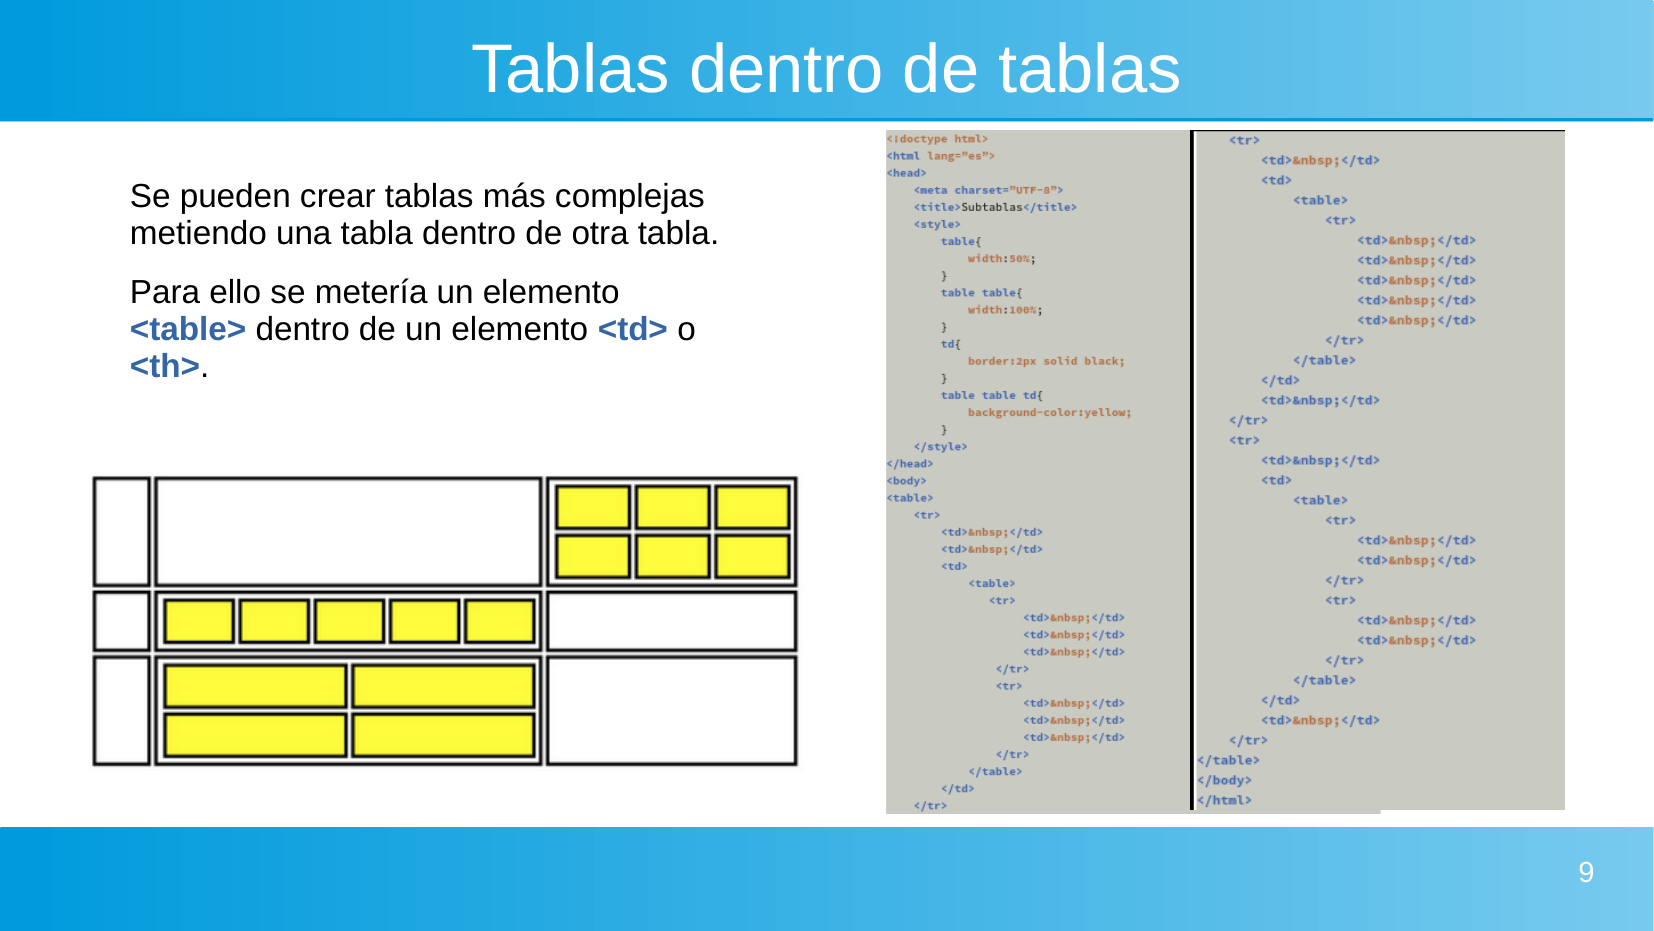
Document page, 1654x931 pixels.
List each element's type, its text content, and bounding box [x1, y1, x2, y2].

list Se pueden crear tablas más complejas metiendo una tabla dentro de otra tabla. Para ello se metería un elemento <table> dentro de un elemento <td> o <th>. [59, 177, 739, 473]
title Tablas dentro de tablas [59, 29, 1595, 108]
picture [885, 130, 1565, 814]
picture [88, 472, 805, 771]
